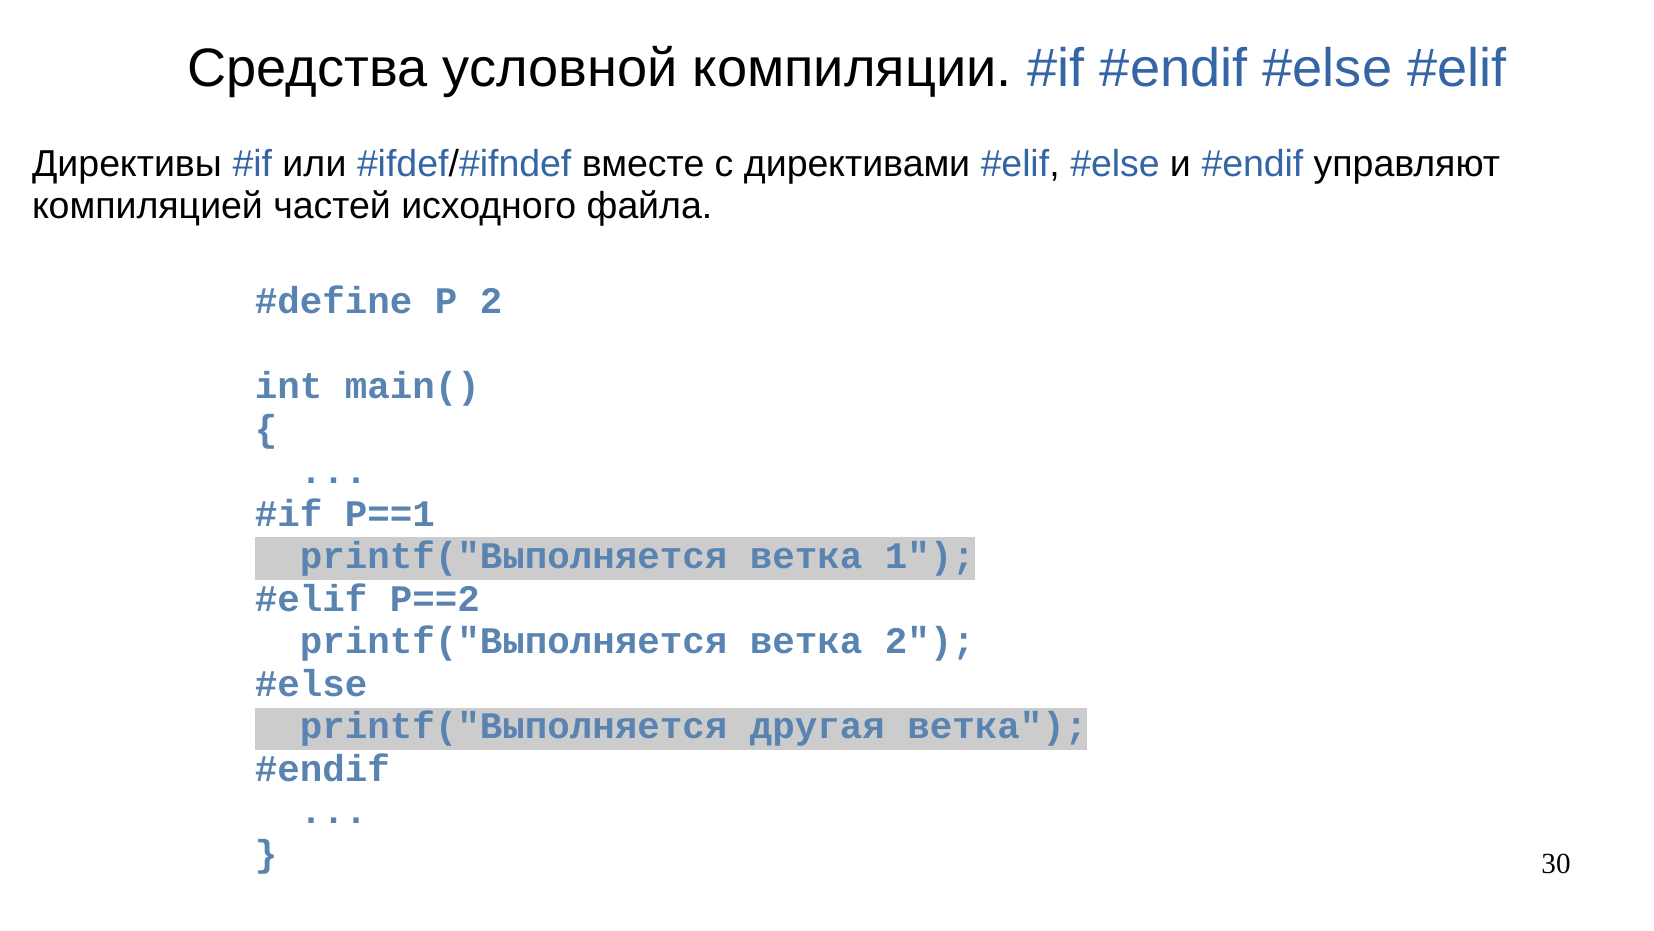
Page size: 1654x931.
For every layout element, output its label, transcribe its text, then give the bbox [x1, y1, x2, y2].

text_box #define P 2 int main() { ... #if P==1 printf("Выполняется ветка 1"); #elif P==2 printf("Выполняется ветка 2"); #else printf("Выполняется другая ветка"); #endif ... } [240, 274, 1156, 886]
text_box Директивы #if или #ifdef/#ifndef вместе с директивами #elif, #else и #endif управляют компиляцией частей исходного файла. [17, 135, 1516, 234]
text_box Средства условной компиляции. #if #endif #else #elif [60, 30, 1621, 166]
